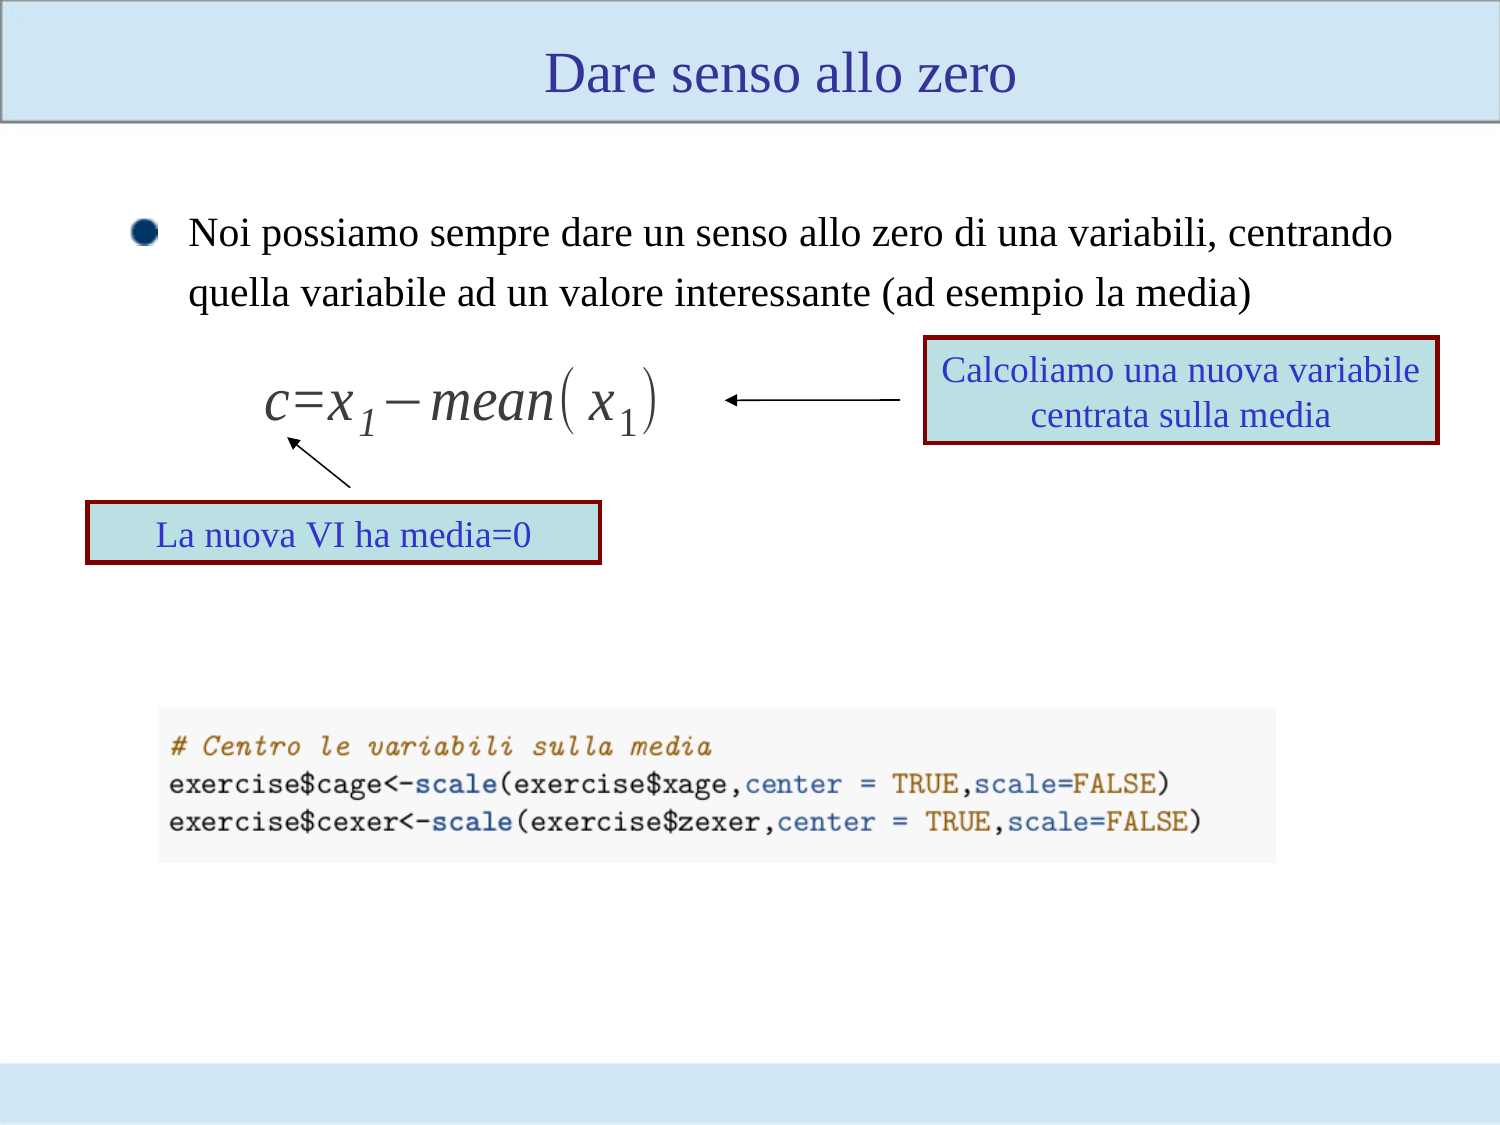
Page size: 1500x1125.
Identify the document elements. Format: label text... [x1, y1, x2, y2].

text_box Calcoliamo una nuova variabile centrata sulla media [924, 337, 1438, 443]
chart [249, 362, 680, 447]
picture [0, 0, 1500, 1125]
text_box La nuova VI ha media=0 [87, 502, 601, 563]
text_box Noi possiamo sempre dare un senso allo zero di una variabili, centrando quella variabile ad un valore interessante (ad esempio la media) [112, 187, 1413, 323]
title Dare senso allo zero [249, 21, 1313, 117]
